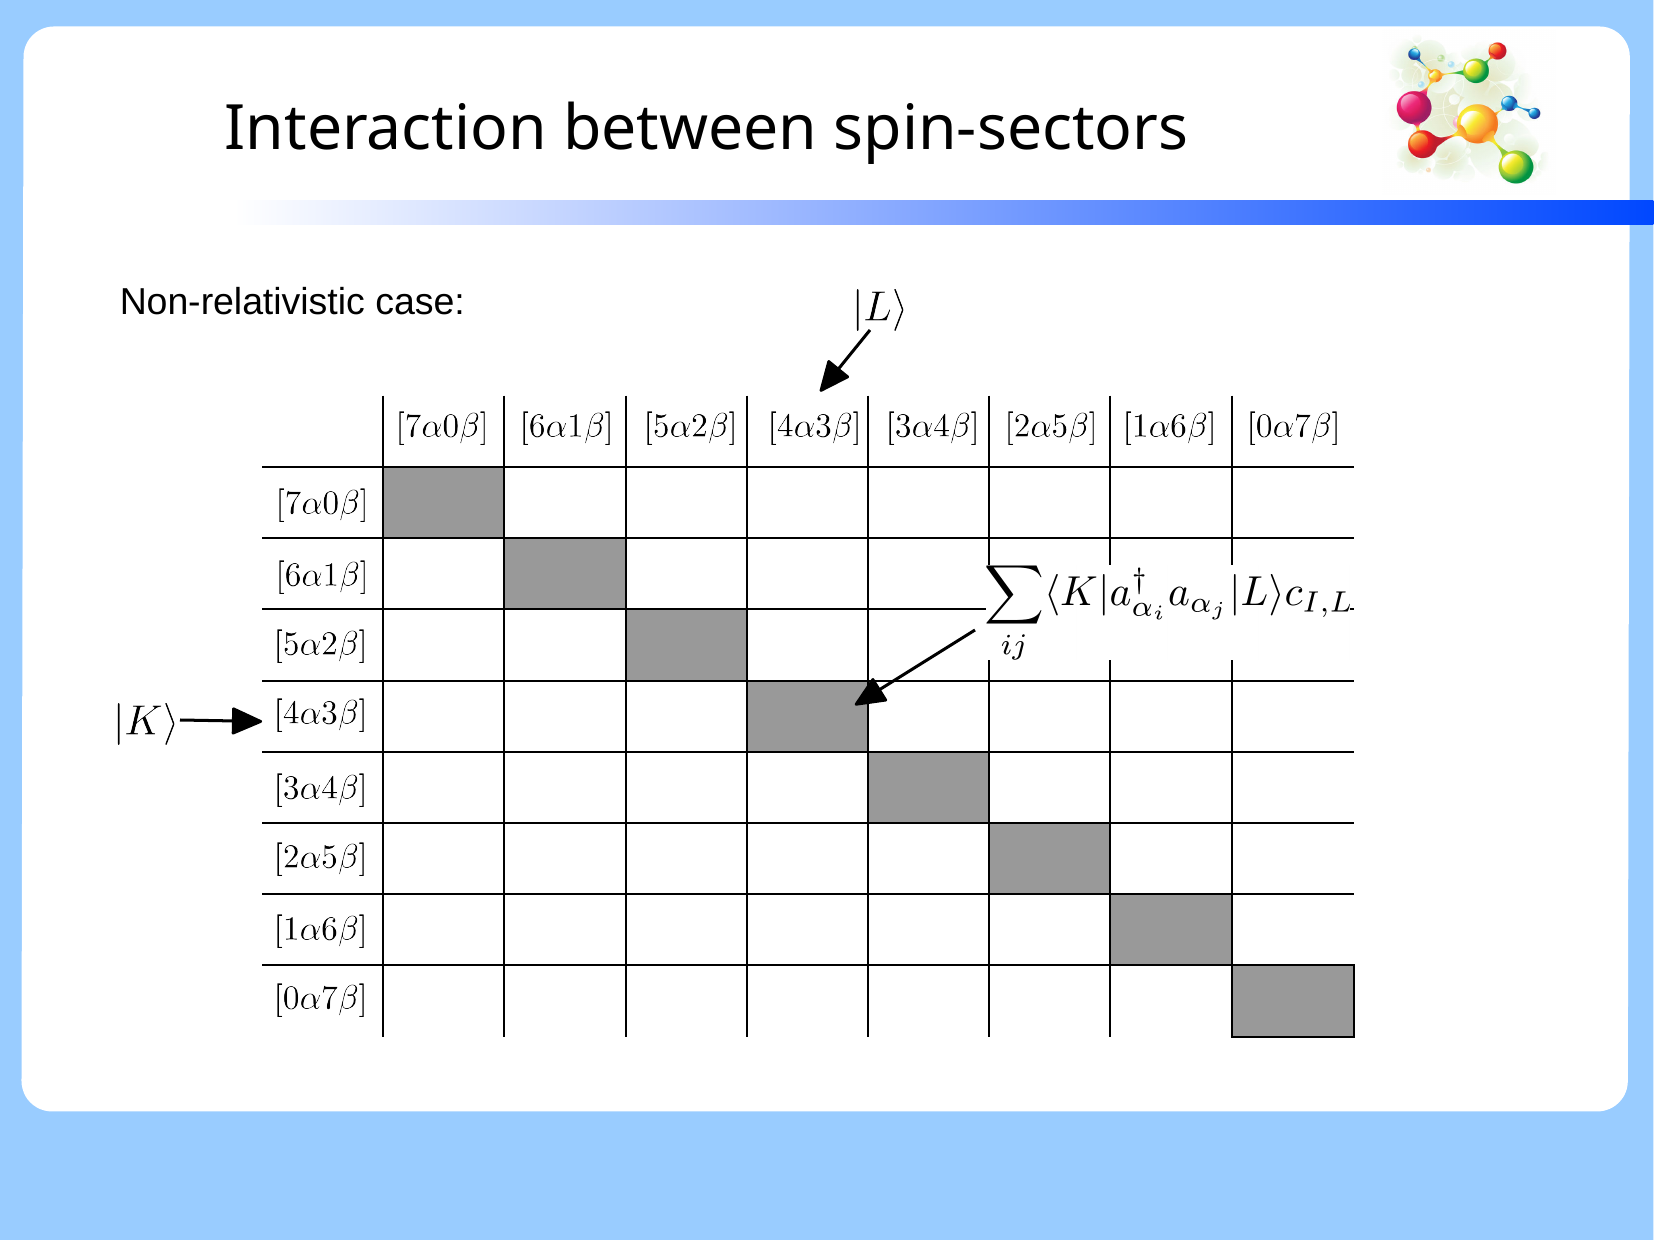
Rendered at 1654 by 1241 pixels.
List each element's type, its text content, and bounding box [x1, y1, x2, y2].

table_cell [505, 468, 625, 537]
table_cell [262, 824, 382, 893]
table_cell [384, 610, 503, 680]
table_cell [1111, 682, 1231, 751]
picture [279, 560, 365, 594]
table_cell [1111, 753, 1231, 822]
table_cell [384, 753, 503, 822]
list [82, 277, 1571, 1069]
table_cell [262, 539, 382, 608]
table_cell [869, 966, 988, 1037]
table_cell [990, 753, 1109, 822]
table_cell [1111, 824, 1231, 893]
table_cell [869, 468, 988, 537]
table_cell [990, 660, 1109, 680]
table_cell [1111, 895, 1231, 964]
table_header [1111, 396, 1231, 466]
table_cell [1111, 966, 1231, 1037]
picture [277, 773, 364, 807]
table_cell [990, 682, 1109, 751]
table_cell [627, 895, 746, 964]
table_cell [627, 682, 746, 751]
table_header [869, 396, 988, 466]
table_cell [627, 753, 746, 822]
table_cell [1233, 539, 1354, 608]
table_cell [1233, 682, 1354, 751]
table_cell [384, 539, 503, 608]
table_cell [956, 201, 961, 224]
table_cell [262, 682, 382, 751]
table_cell [384, 468, 503, 537]
picture [117, 702, 175, 745]
table_header [505, 396, 625, 466]
table_cell [869, 610, 988, 680]
table_cell [1111, 468, 1231, 537]
table_cell [990, 468, 1109, 537]
picture [277, 698, 364, 732]
table_cell [384, 682, 503, 751]
table_cell [990, 539, 1109, 565]
table_cell [384, 966, 503, 1037]
table_cell [505, 753, 625, 822]
table_cell [505, 824, 625, 893]
table_cell [869, 895, 988, 964]
picture [647, 411, 734, 445]
table_cell [505, 966, 625, 1037]
picture [1008, 411, 1094, 445]
table_cell [1233, 966, 1353, 1036]
picture [856, 288, 904, 331]
table_cell [627, 824, 746, 893]
picture [986, 565, 1350, 660]
picture [771, 411, 858, 445]
table_header [1233, 396, 1354, 466]
table_cell [748, 895, 867, 964]
table_cell [748, 753, 867, 822]
table_cell [748, 468, 867, 537]
table_cell [1111, 660, 1231, 680]
picture [277, 914, 364, 948]
table_cell [748, 966, 867, 1037]
picture [277, 629, 364, 663]
table_cell [505, 610, 625, 680]
table_cell [627, 539, 746, 608]
table_cell [990, 824, 1109, 893]
title Interaction between spin-sectors [82, 49, 1332, 201]
picture [277, 983, 364, 1017]
table_cell [990, 895, 1109, 964]
table_cell [869, 539, 988, 608]
table_cell [990, 966, 1109, 1037]
picture [1382, 29, 1556, 195]
table_cell [869, 753, 988, 822]
table_cell [1233, 610, 1354, 680]
picture [1250, 411, 1337, 445]
picture [889, 411, 976, 445]
picture [1126, 411, 1213, 445]
table_cell [748, 682, 867, 751]
table_cell [748, 610, 867, 680]
picture [399, 411, 485, 445]
table_cell [505, 682, 625, 751]
table_cell [384, 824, 503, 893]
table_cell [505, 895, 625, 964]
table_cell [262, 753, 382, 822]
table_cell [1233, 753, 1354, 822]
table_cell [748, 539, 867, 608]
table_header [384, 396, 503, 466]
picture [279, 488, 365, 522]
table_header [748, 396, 867, 466]
table_cell [748, 824, 867, 893]
table_cell [1111, 539, 1231, 565]
table_cell [627, 468, 746, 537]
table_cell [262, 468, 382, 537]
table_cell [627, 610, 746, 680]
table_cell [877, 682, 887, 686]
table_cell [1233, 895, 1354, 964]
table_cell [869, 682, 988, 751]
table_header [990, 396, 1109, 466]
table_cell [505, 539, 625, 608]
table_cell [262, 895, 382, 964]
text_box Non-relativistic case: [105, 273, 1291, 331]
picture [523, 411, 610, 445]
table_header [262, 396, 382, 466]
table_cell [627, 966, 746, 1037]
table_cell [262, 610, 382, 680]
table_cell [873, 201, 877, 224]
picture [277, 842, 364, 876]
table_cell [262, 966, 382, 1037]
table_cell [384, 895, 503, 964]
table_cell [869, 824, 988, 893]
table_cell [1233, 468, 1354, 537]
table_header [627, 396, 746, 466]
table_cell [1233, 824, 1354, 893]
